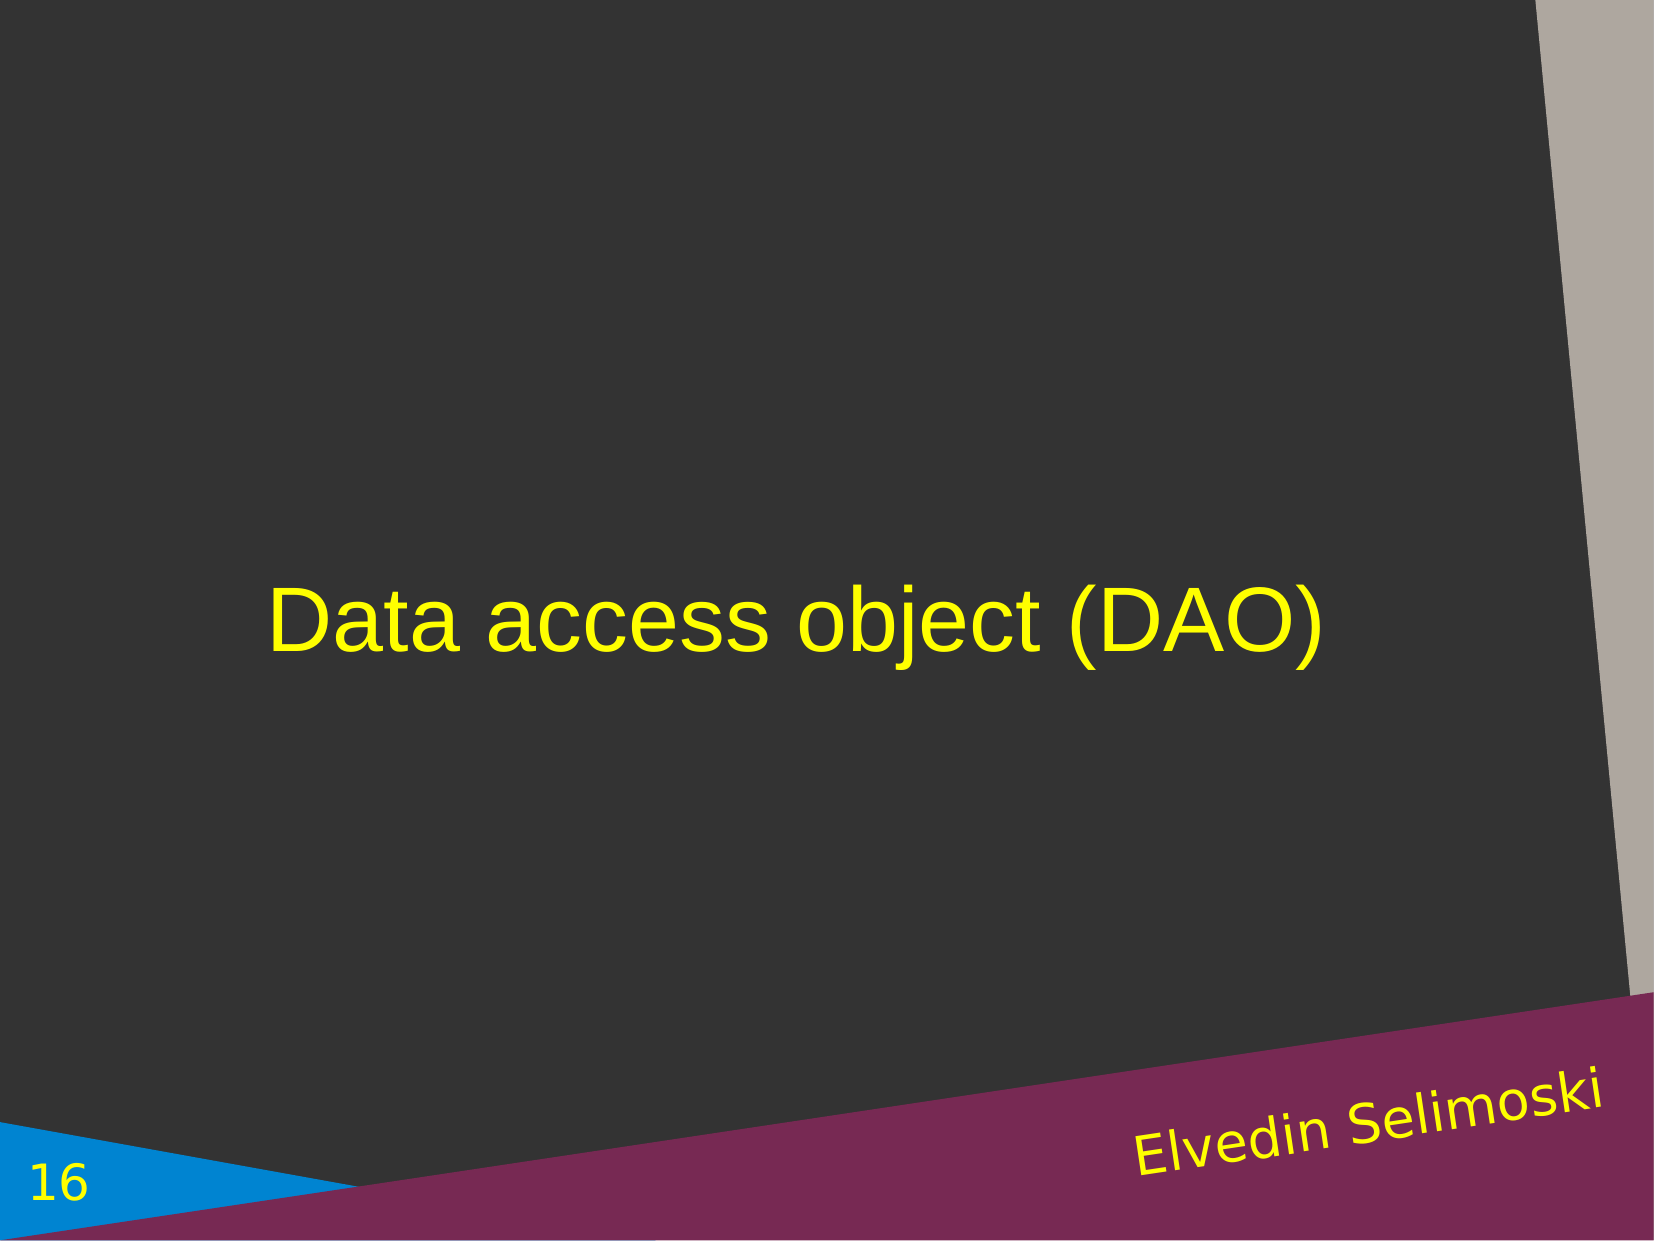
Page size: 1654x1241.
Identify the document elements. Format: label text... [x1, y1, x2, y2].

text_box Elvedin Selimoski [1052, 1015, 1629, 1239]
title Data access object (DAO) [53, 407, 1542, 833]
